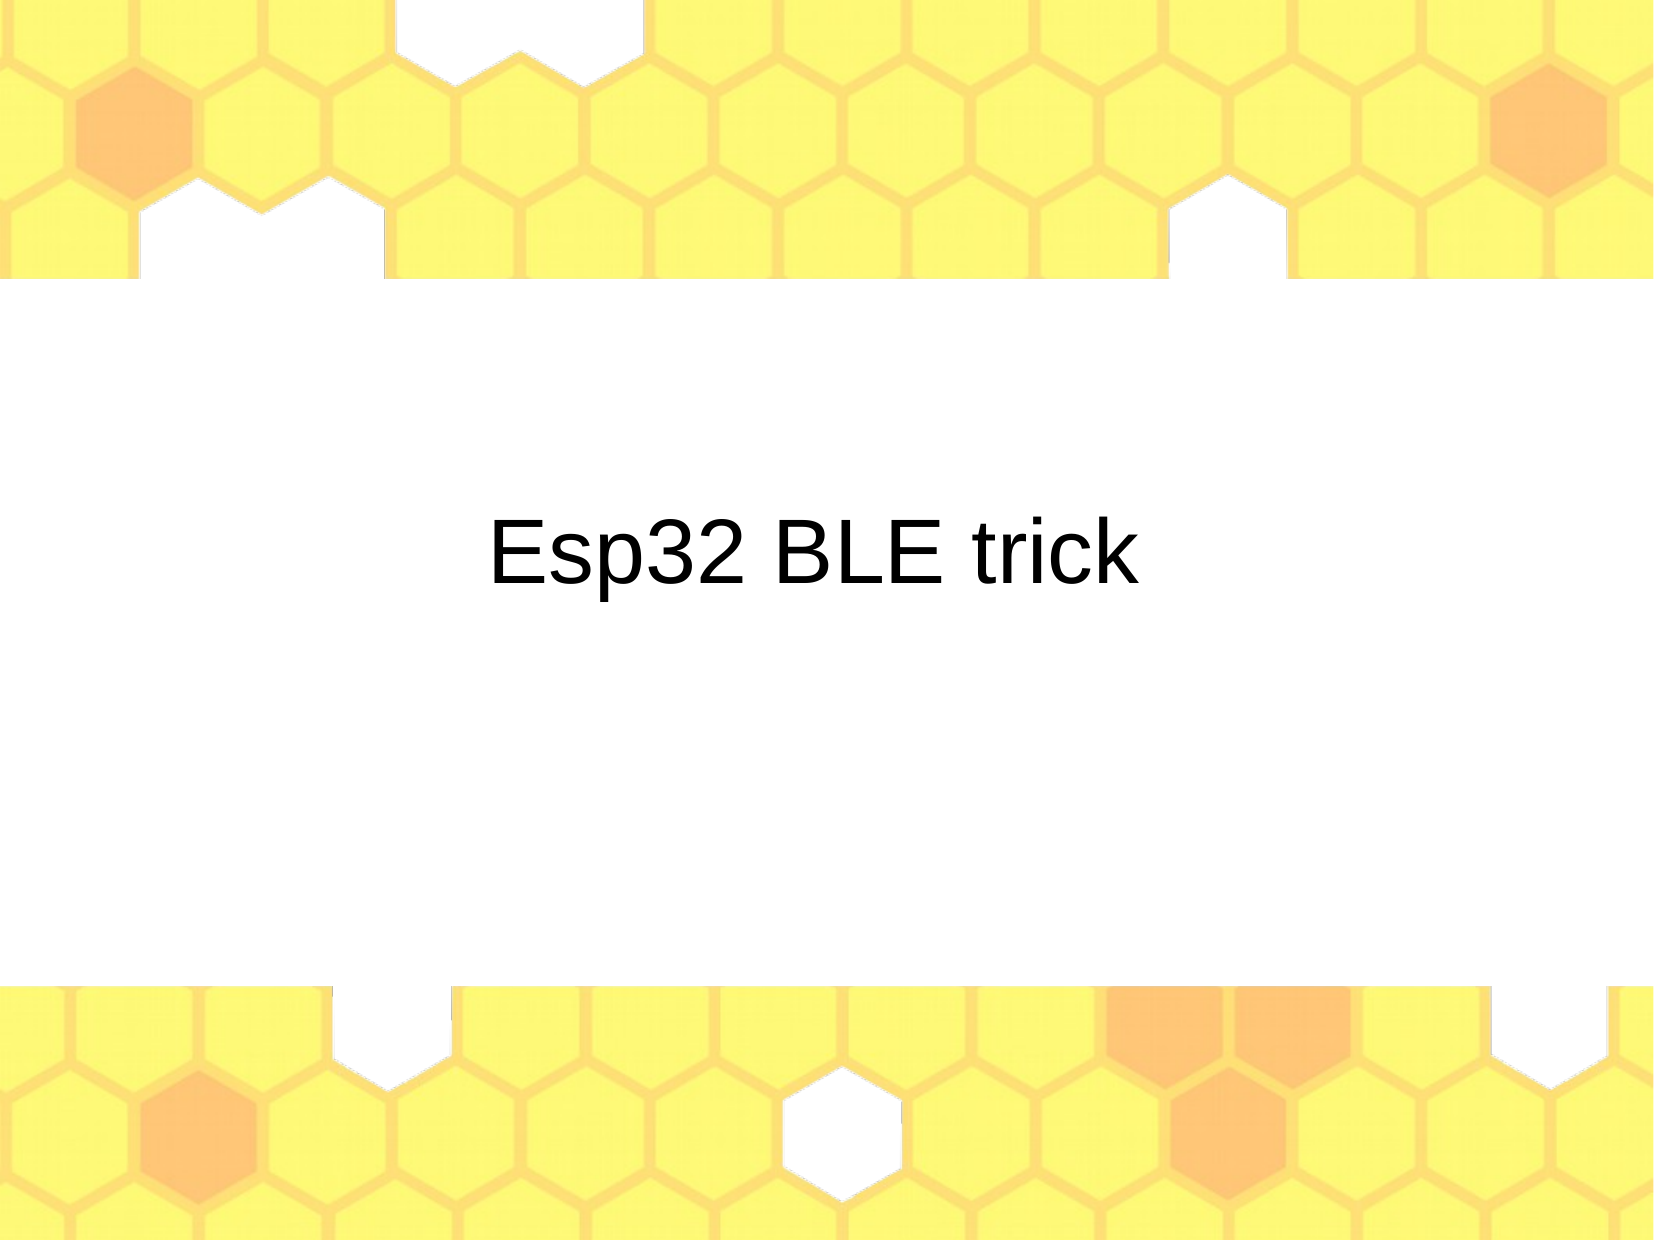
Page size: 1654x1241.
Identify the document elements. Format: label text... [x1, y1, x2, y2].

title Esp32 BLE trick [82, 418, 1571, 686]
picture [0, 986, 1654, 1240]
picture [0, 0, 1654, 279]
